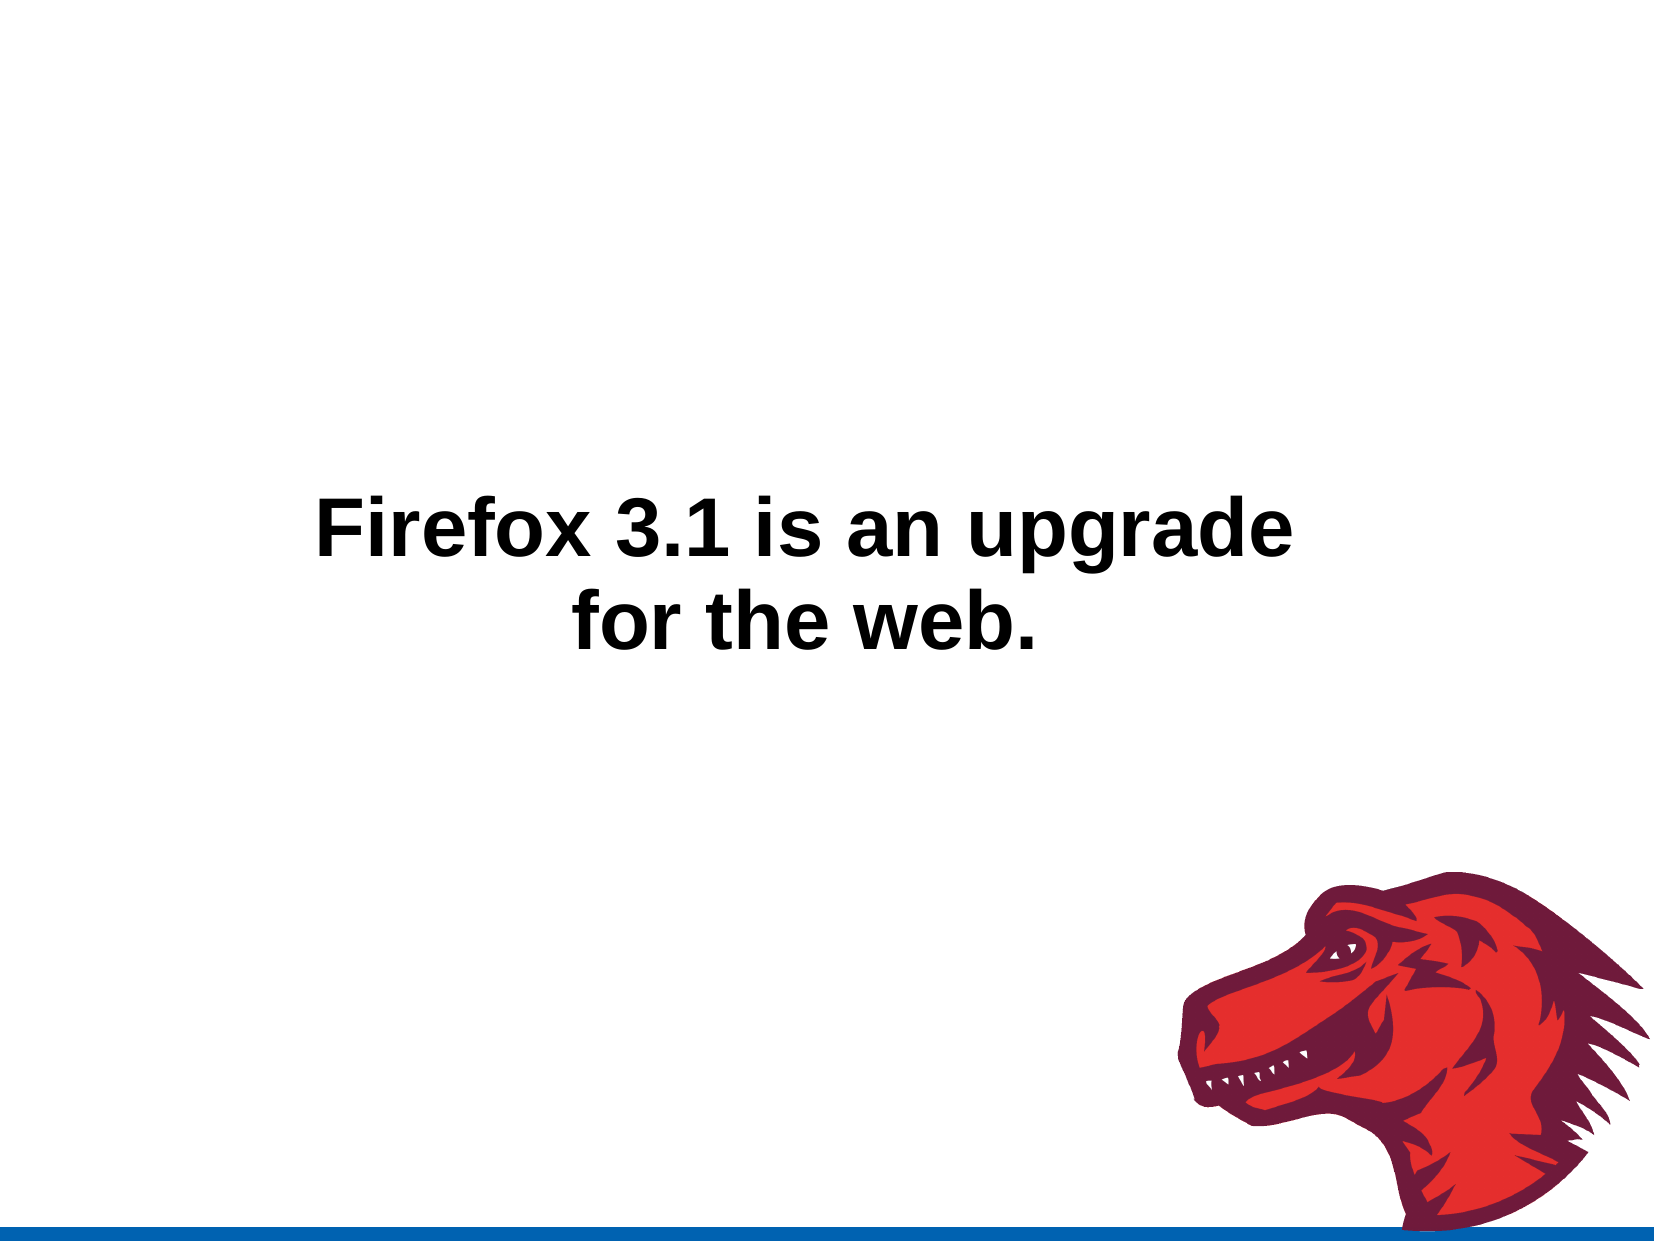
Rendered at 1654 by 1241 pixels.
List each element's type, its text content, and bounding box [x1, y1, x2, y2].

picture [1171, 872, 1654, 1241]
text_box Firefox 3.1 is an upgrade for the web. [300, 474, 1313, 676]
